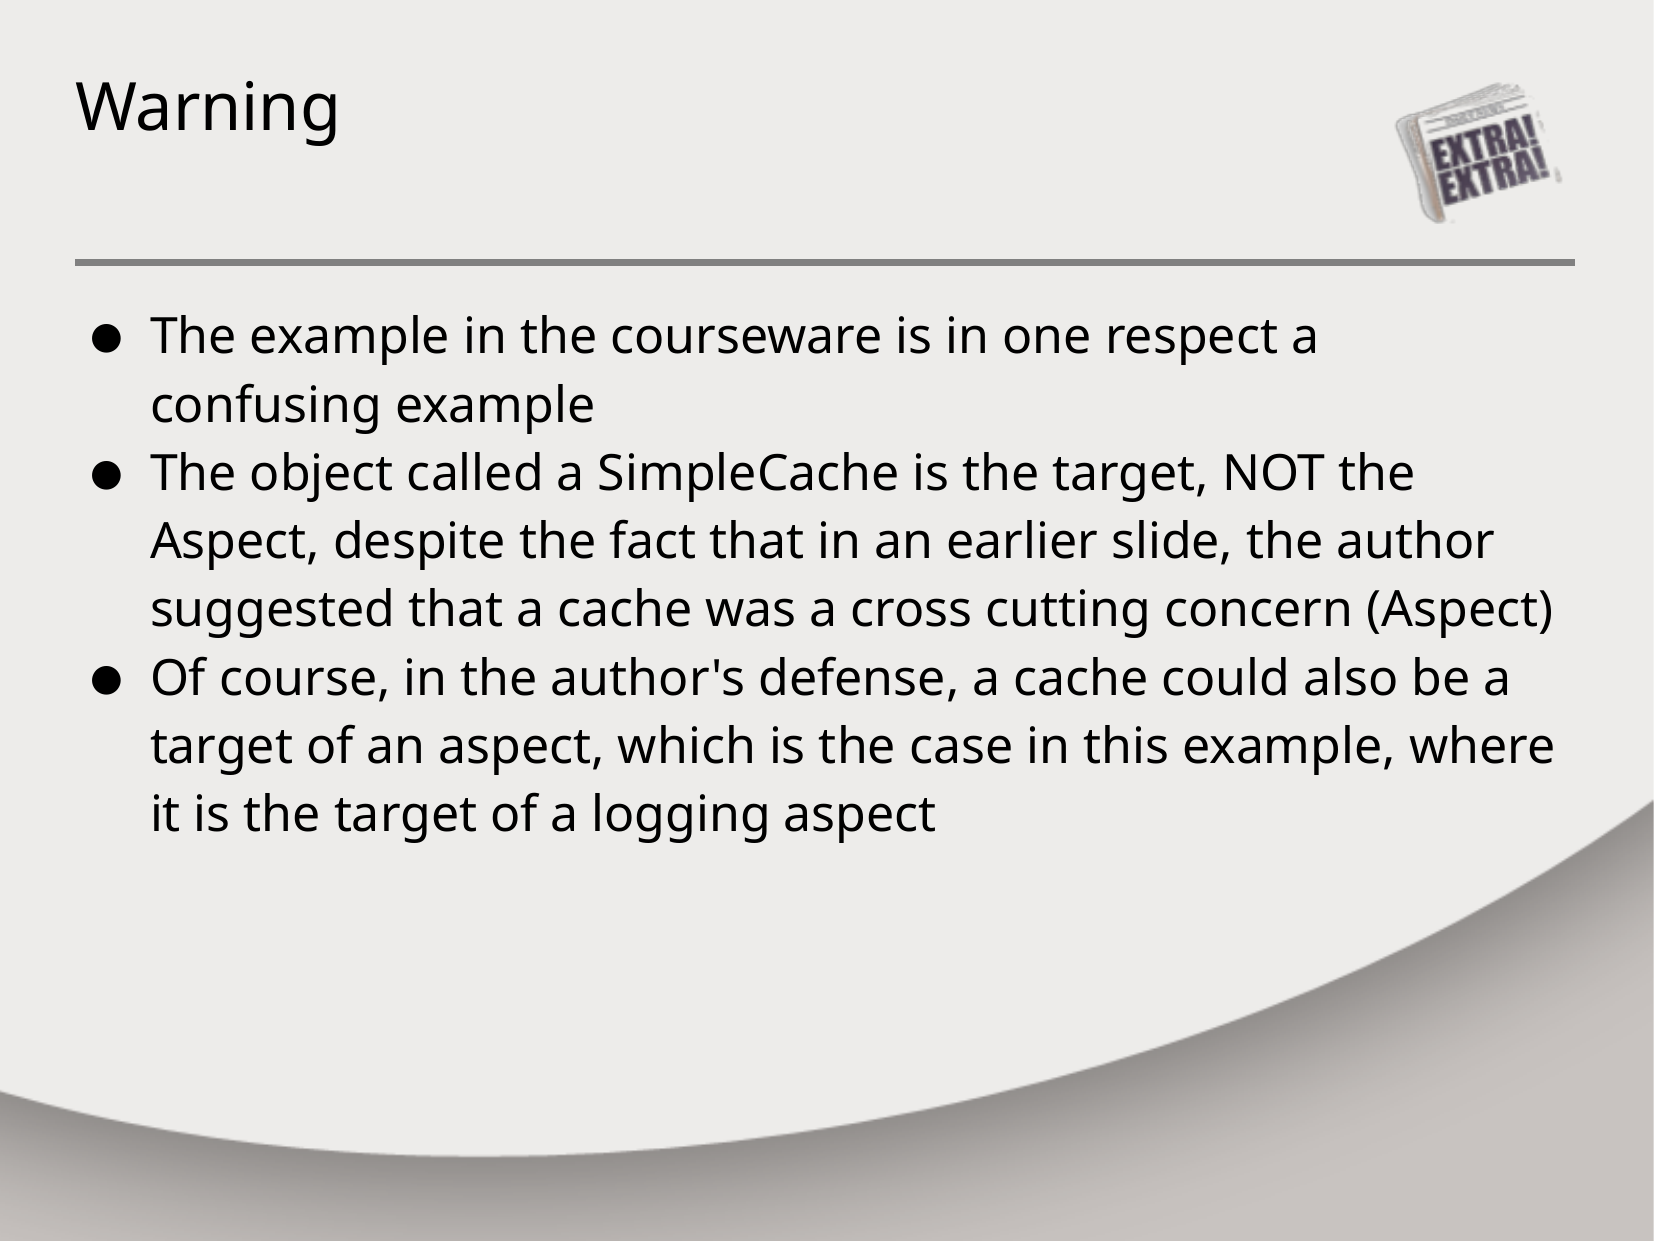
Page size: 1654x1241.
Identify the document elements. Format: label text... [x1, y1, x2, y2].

list The example in the courseware is in one respect a confusing example The object called a SimpleCache is the target, NOT the Aspect, despite the fact that in an earlier slide, the author suggested that a cache was a cross cutting concern (Aspect) Of course, in the author's defense, a cache could also be a target of an aspect, which is the case in this example, where it is the target of a logging aspect [90, 300, 1565, 1152]
picture [0, 0, 1654, 1241]
title Warning [75, 75, 1387, 226]
